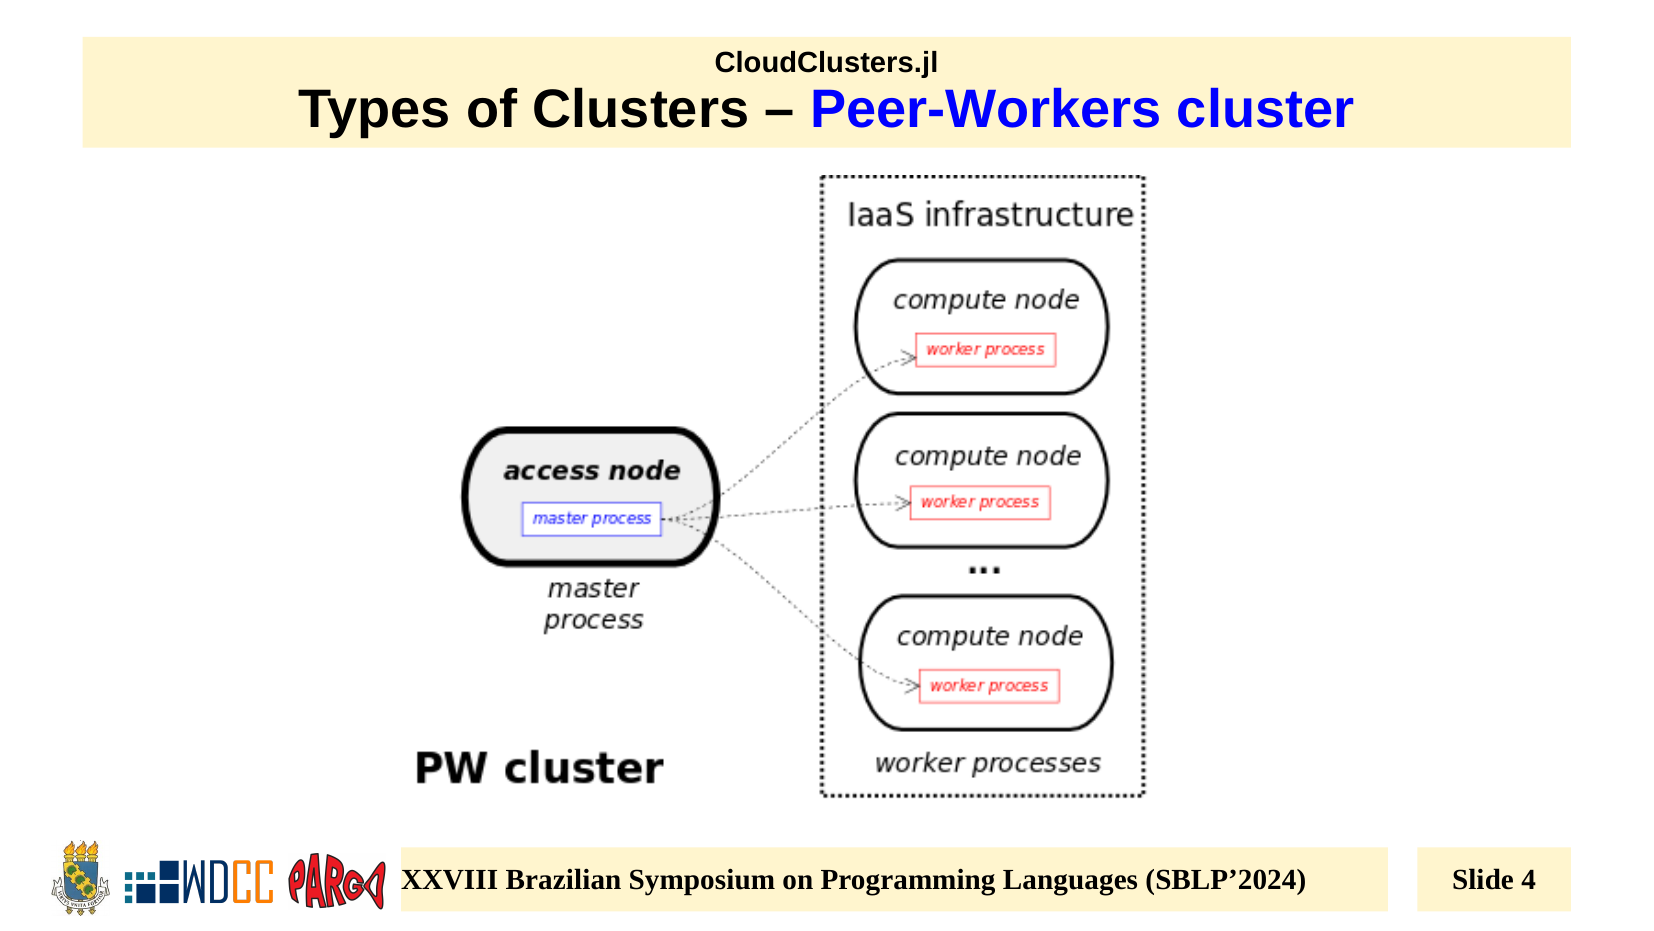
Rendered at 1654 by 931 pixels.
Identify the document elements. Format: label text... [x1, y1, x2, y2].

picture [51, 840, 110, 916]
picture [113, 848, 386, 918]
title CloudClusters.jl Types of Clusters – Peer-Workers cluster [82, 36, 1571, 148]
picture [414, 175, 1149, 800]
